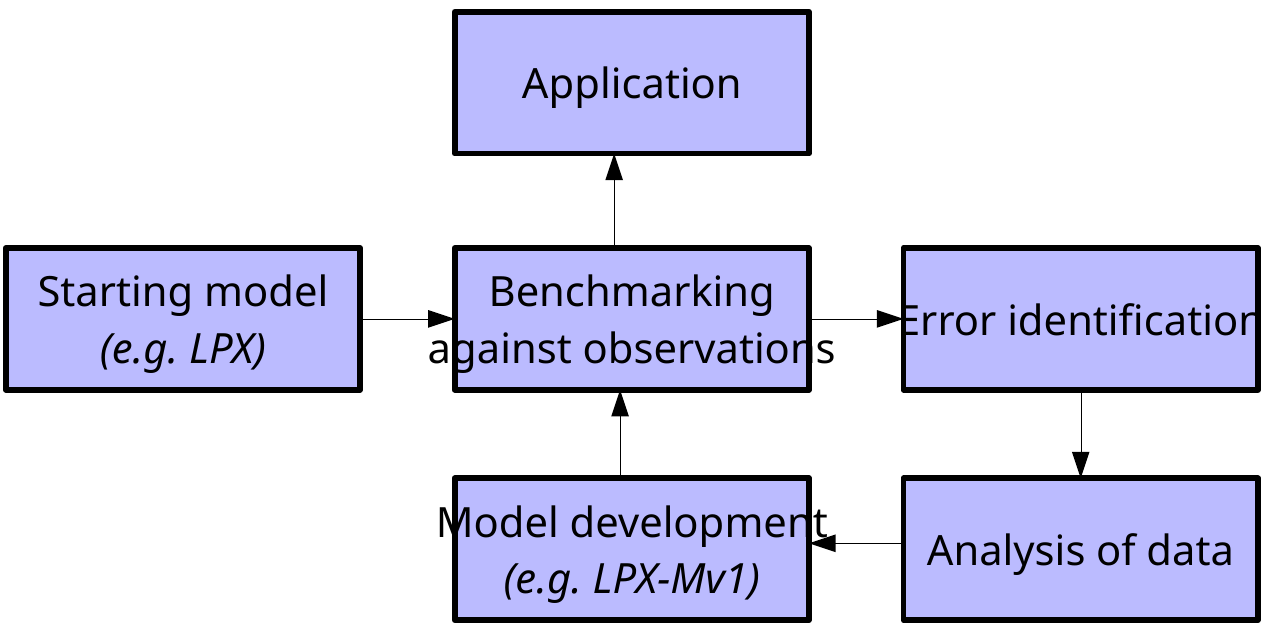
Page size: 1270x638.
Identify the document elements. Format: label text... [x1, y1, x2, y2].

text_box Error identification [903, 248, 1258, 390]
text_box Starting model (e.g. LPX) [5, 248, 361, 390]
text_box Model development (e.g. LPX-Mv1) [454, 478, 809, 621]
text_box Application [454, 11, 809, 154]
text_box Analysis of data [903, 478, 1258, 621]
text_box Benchmarking against observations [454, 248, 809, 390]
